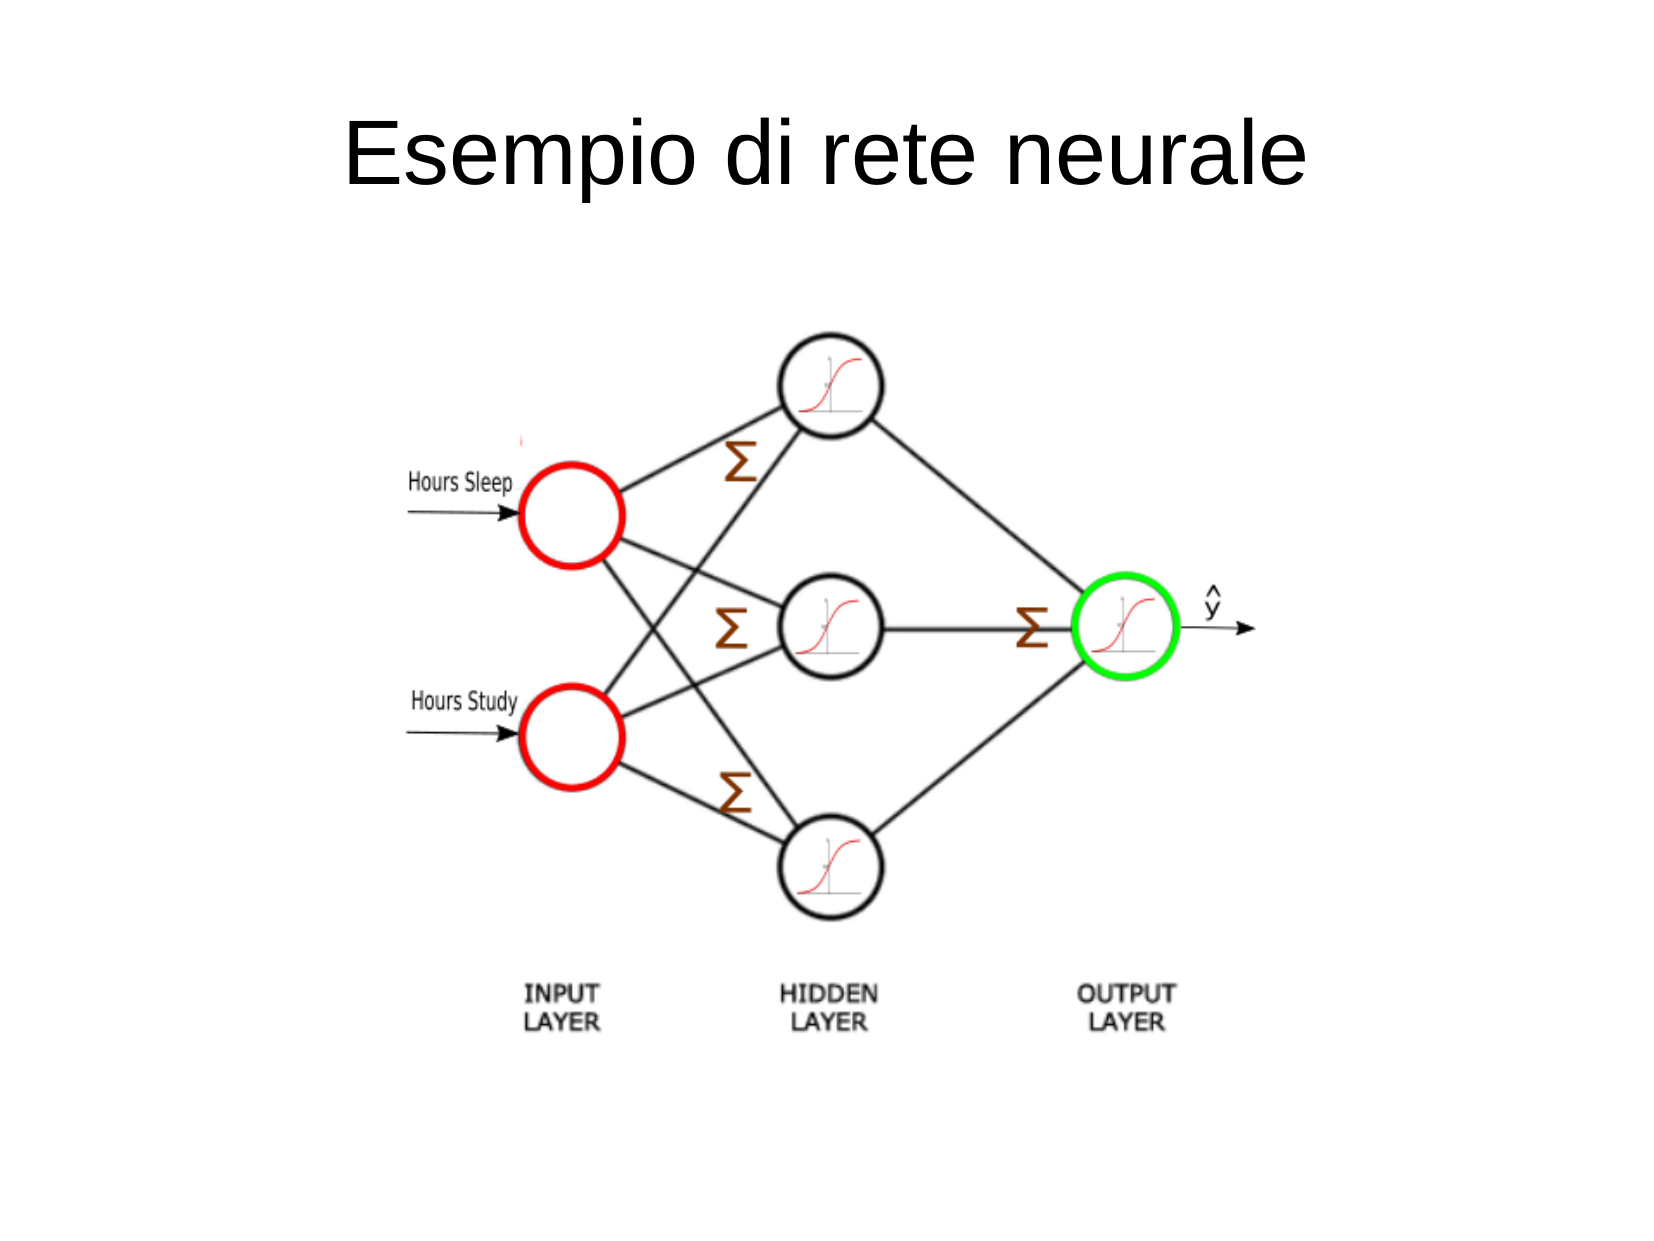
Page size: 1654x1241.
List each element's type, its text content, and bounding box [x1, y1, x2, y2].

picture [377, 295, 1261, 1076]
title Esempio di rete neurale [82, 49, 1571, 257]
